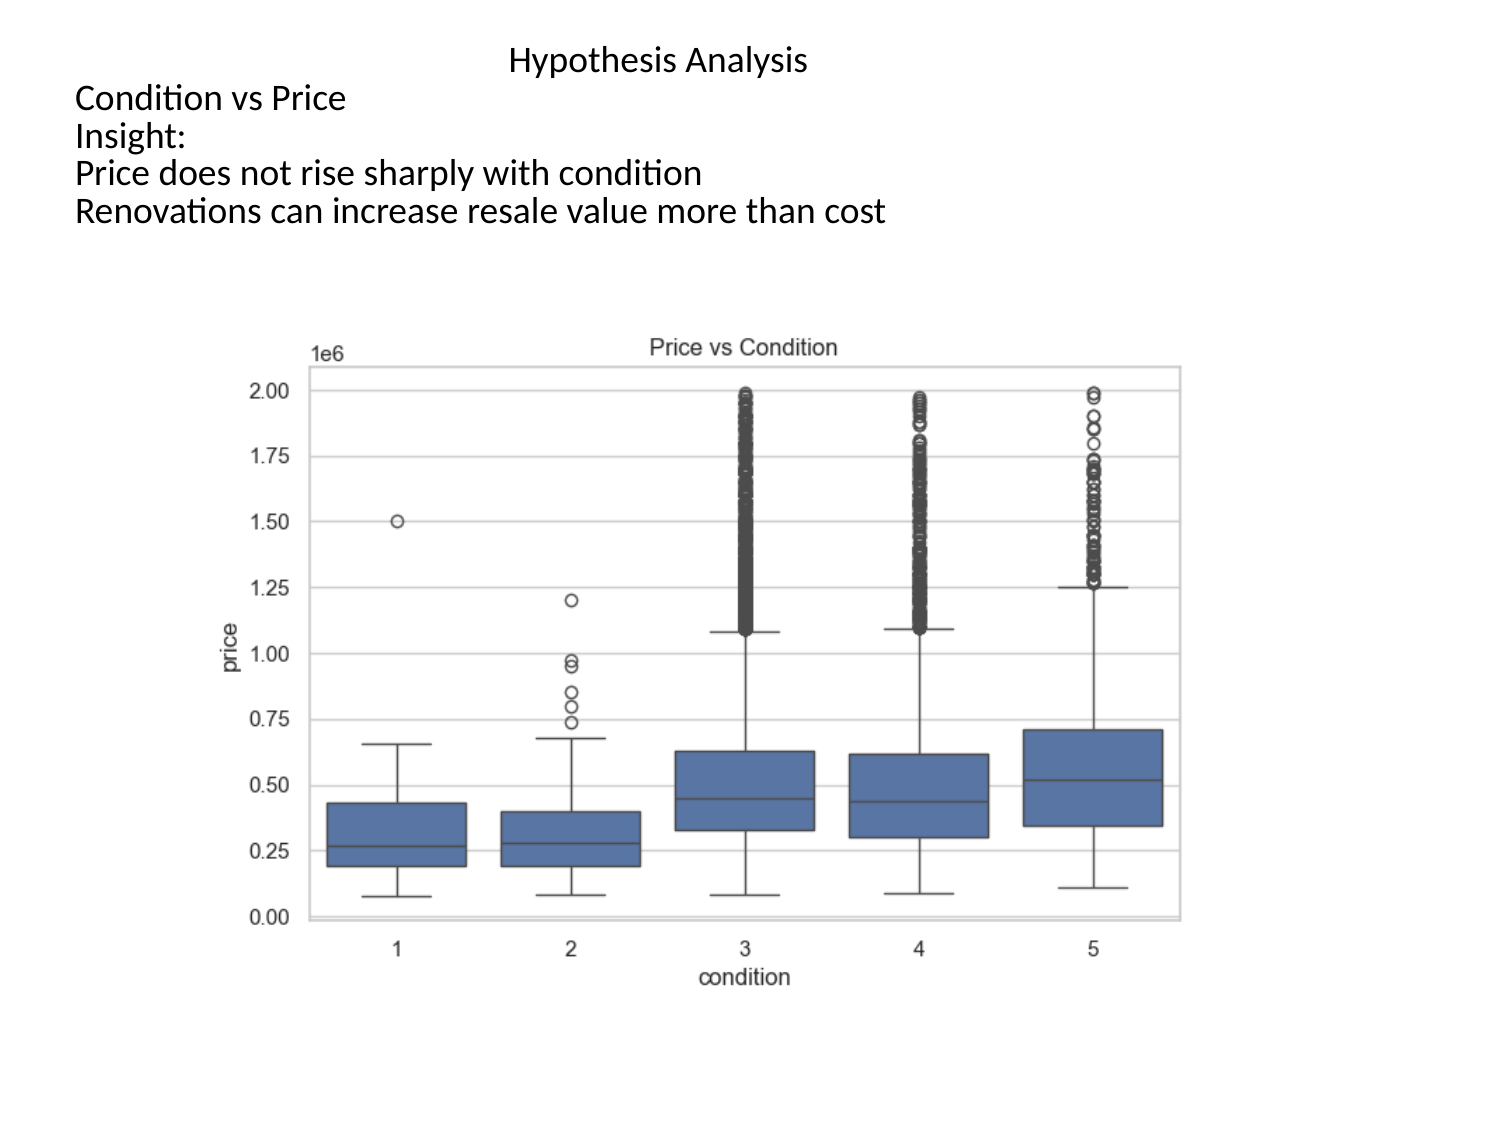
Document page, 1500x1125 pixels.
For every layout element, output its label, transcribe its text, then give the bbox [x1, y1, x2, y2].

picture [206, 324, 1193, 1004]
title Hypothesis Analysis Condition vs Price Insight: Price does not rise sharply with condition Renovations can increase resale value more than cost [75, 44, 1425, 234]
